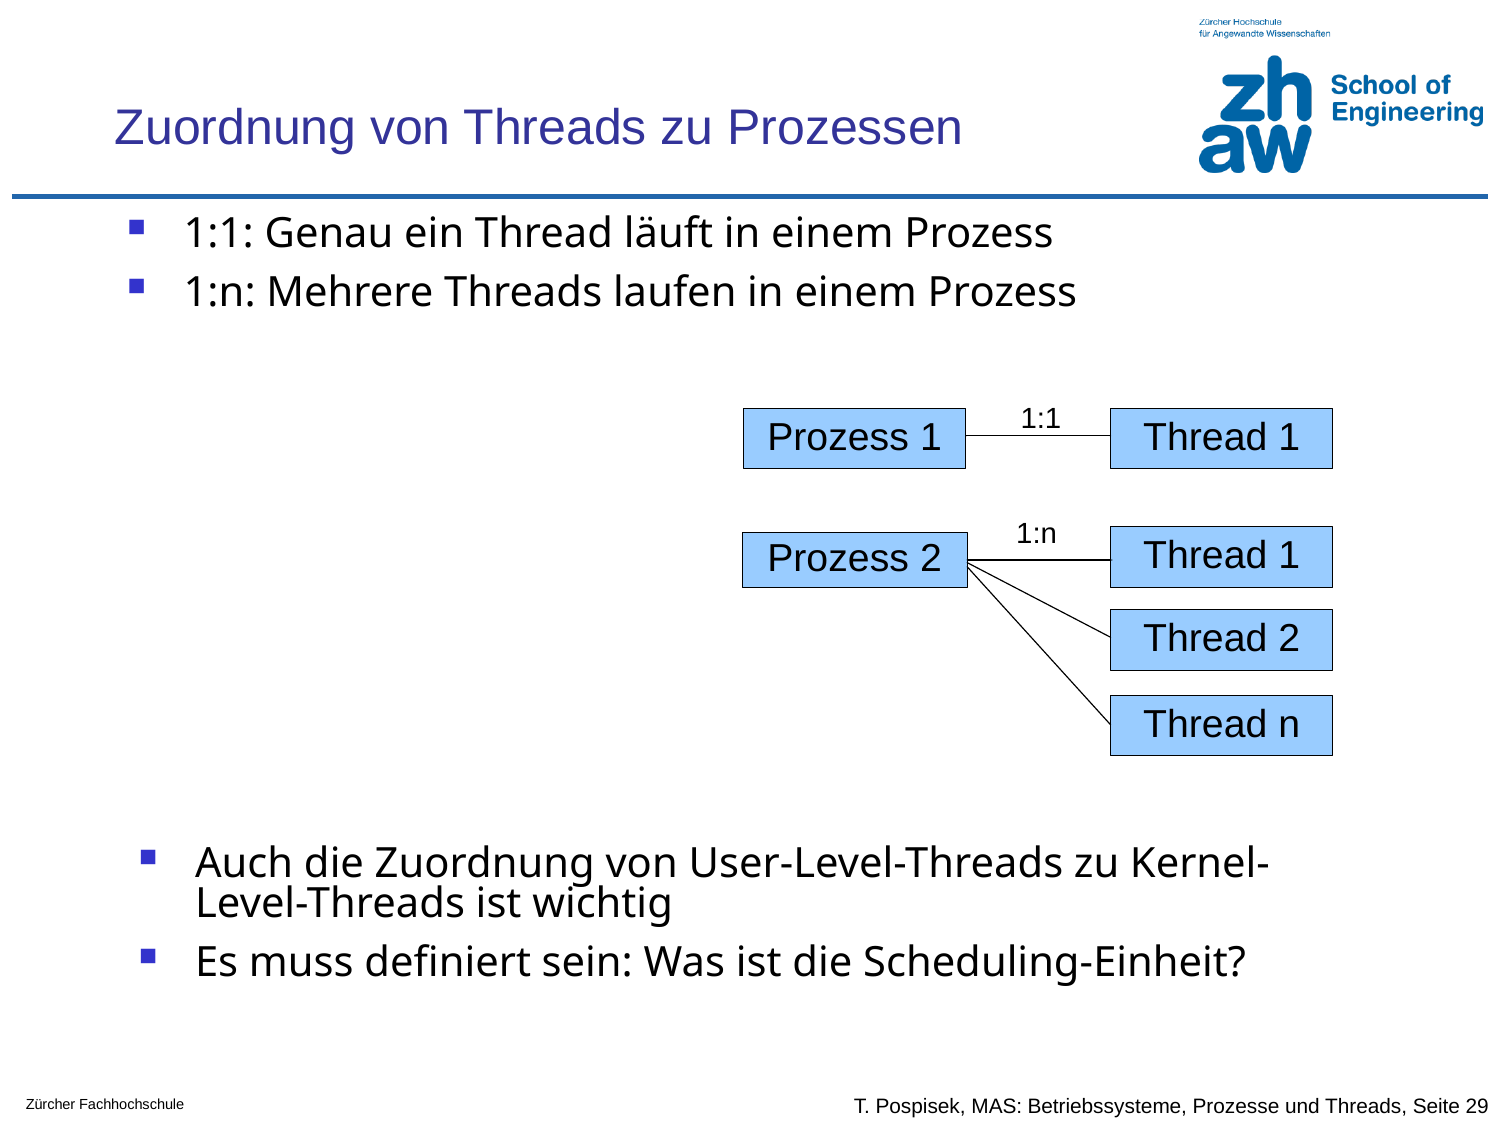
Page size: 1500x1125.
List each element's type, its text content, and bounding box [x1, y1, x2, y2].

text_box Auch die Zuordnung von User-Level-Threads zu Kernel-Level-Threads ist wichtig Es muss definiert sein: Was ist die Scheduling-Einheit? [123, 838, 1349, 941]
list 1:1: Genau ein Thread läuft in einem Prozess 1:n: Mehrere Threads laufen in einem Prozess [112, 208, 1338, 417]
picture [1199, 19, 1483, 173]
picture [735, 385, 1340, 763]
title Zuordnung von Threads zu Prozessen [99, 50, 1379, 163]
